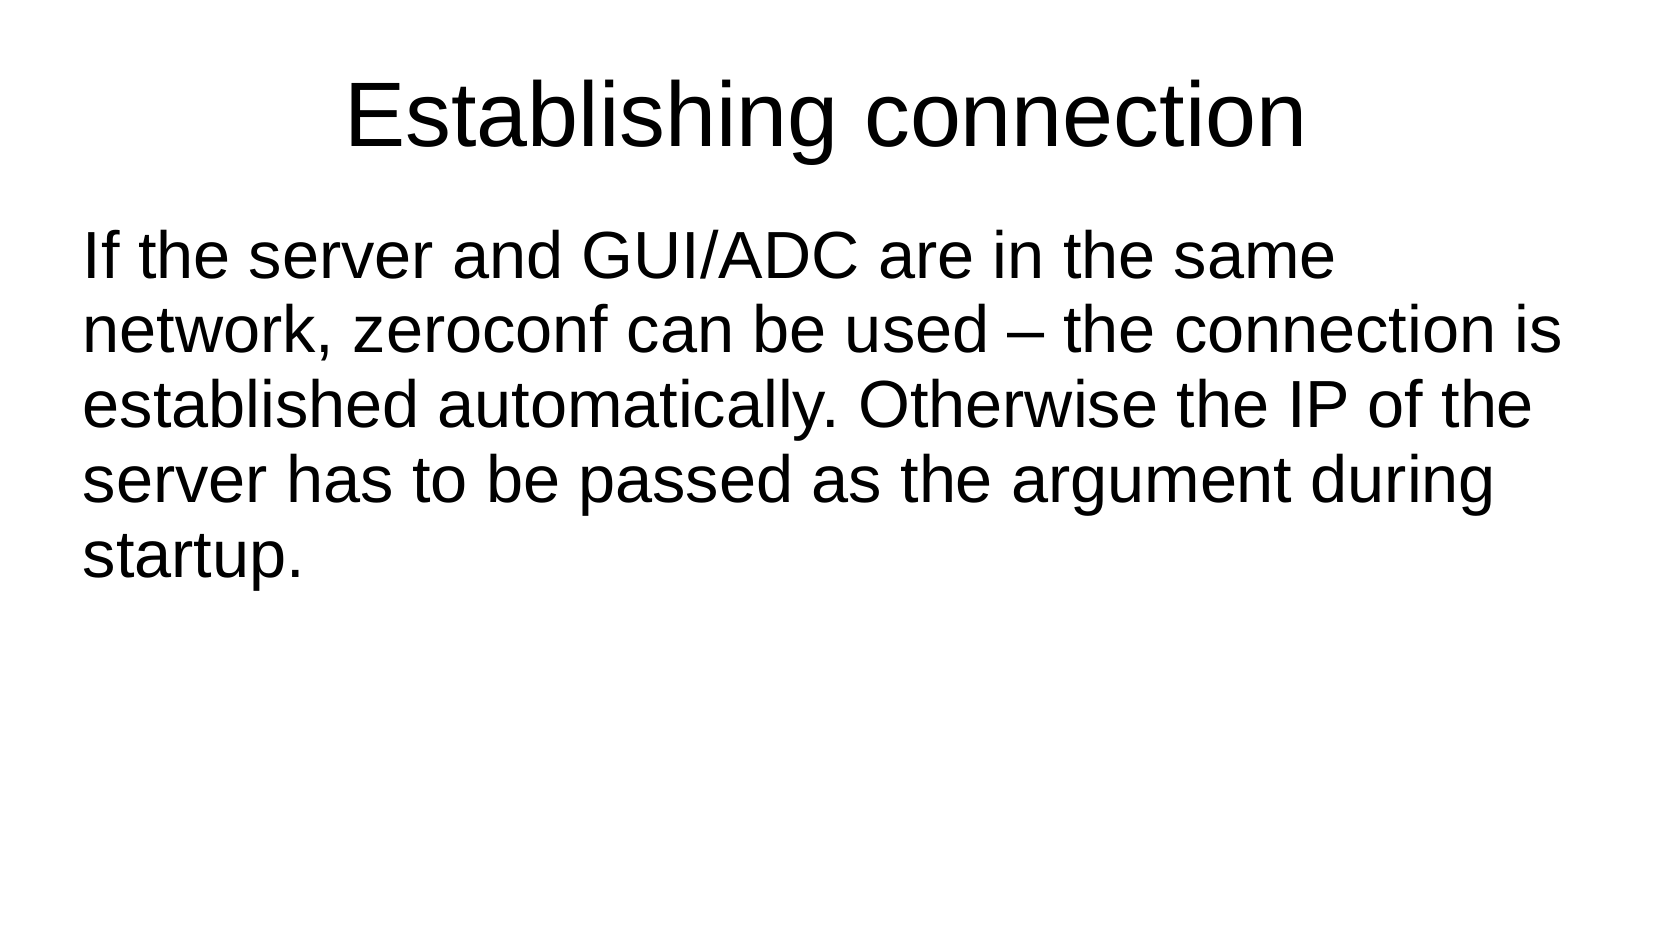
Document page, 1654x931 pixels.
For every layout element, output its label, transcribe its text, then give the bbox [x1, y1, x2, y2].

title Establishing connection [82, 37, 1571, 193]
list If the server and GUI/ADC are in the same network, zeroconf can be used – the connection is established automatically. Otherwise the IP of the server has to be passed as the argument during startup. [82, 217, 1571, 758]
